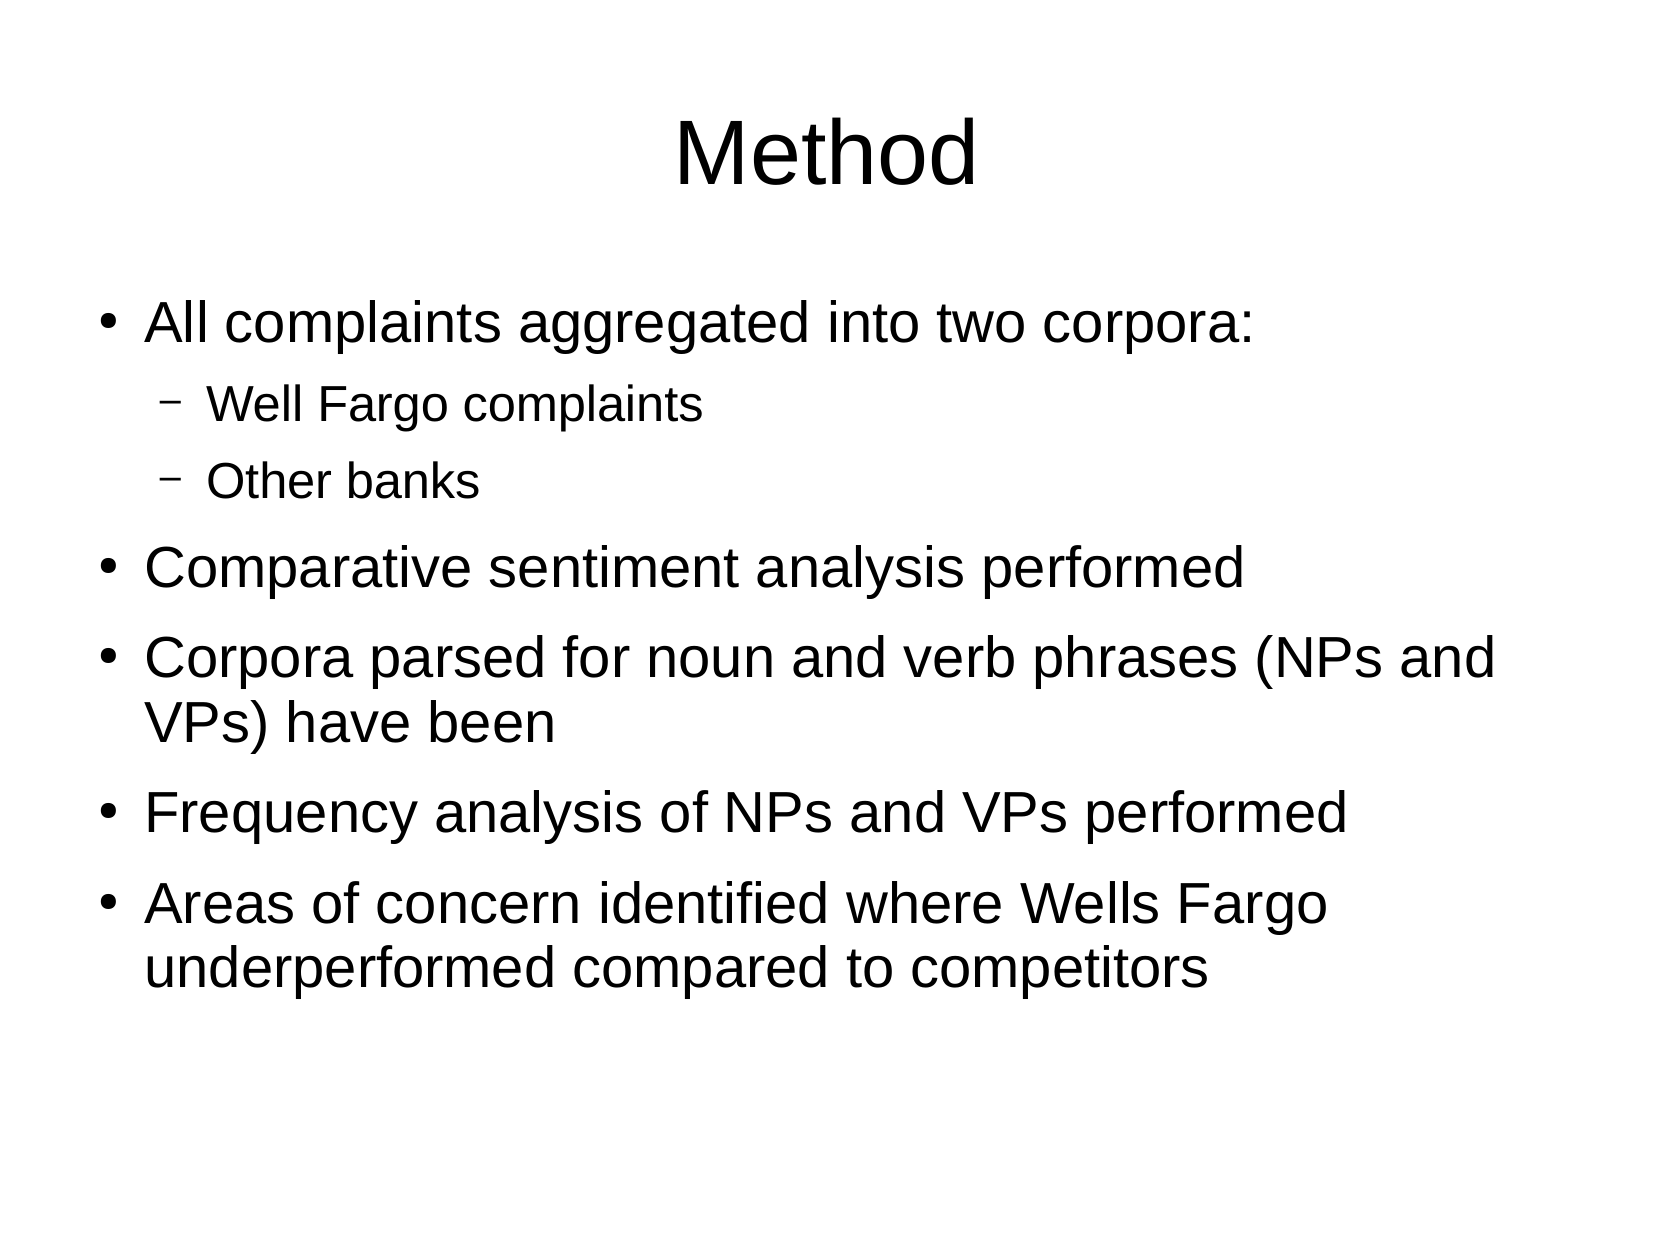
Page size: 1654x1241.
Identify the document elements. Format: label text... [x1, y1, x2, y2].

title Method [82, 49, 1571, 257]
list All complaints aggregated into two corpora: Well Fargo complaints Other banks Comparative sentiment analysis performed Corpora parsed for noun and verb phrases (NPs and VPs) have been Frequency analysis of NPs and VPs performed Areas of concern identified where Wells Fargo underperformed compared to competitors [82, 290, 1571, 1010]
